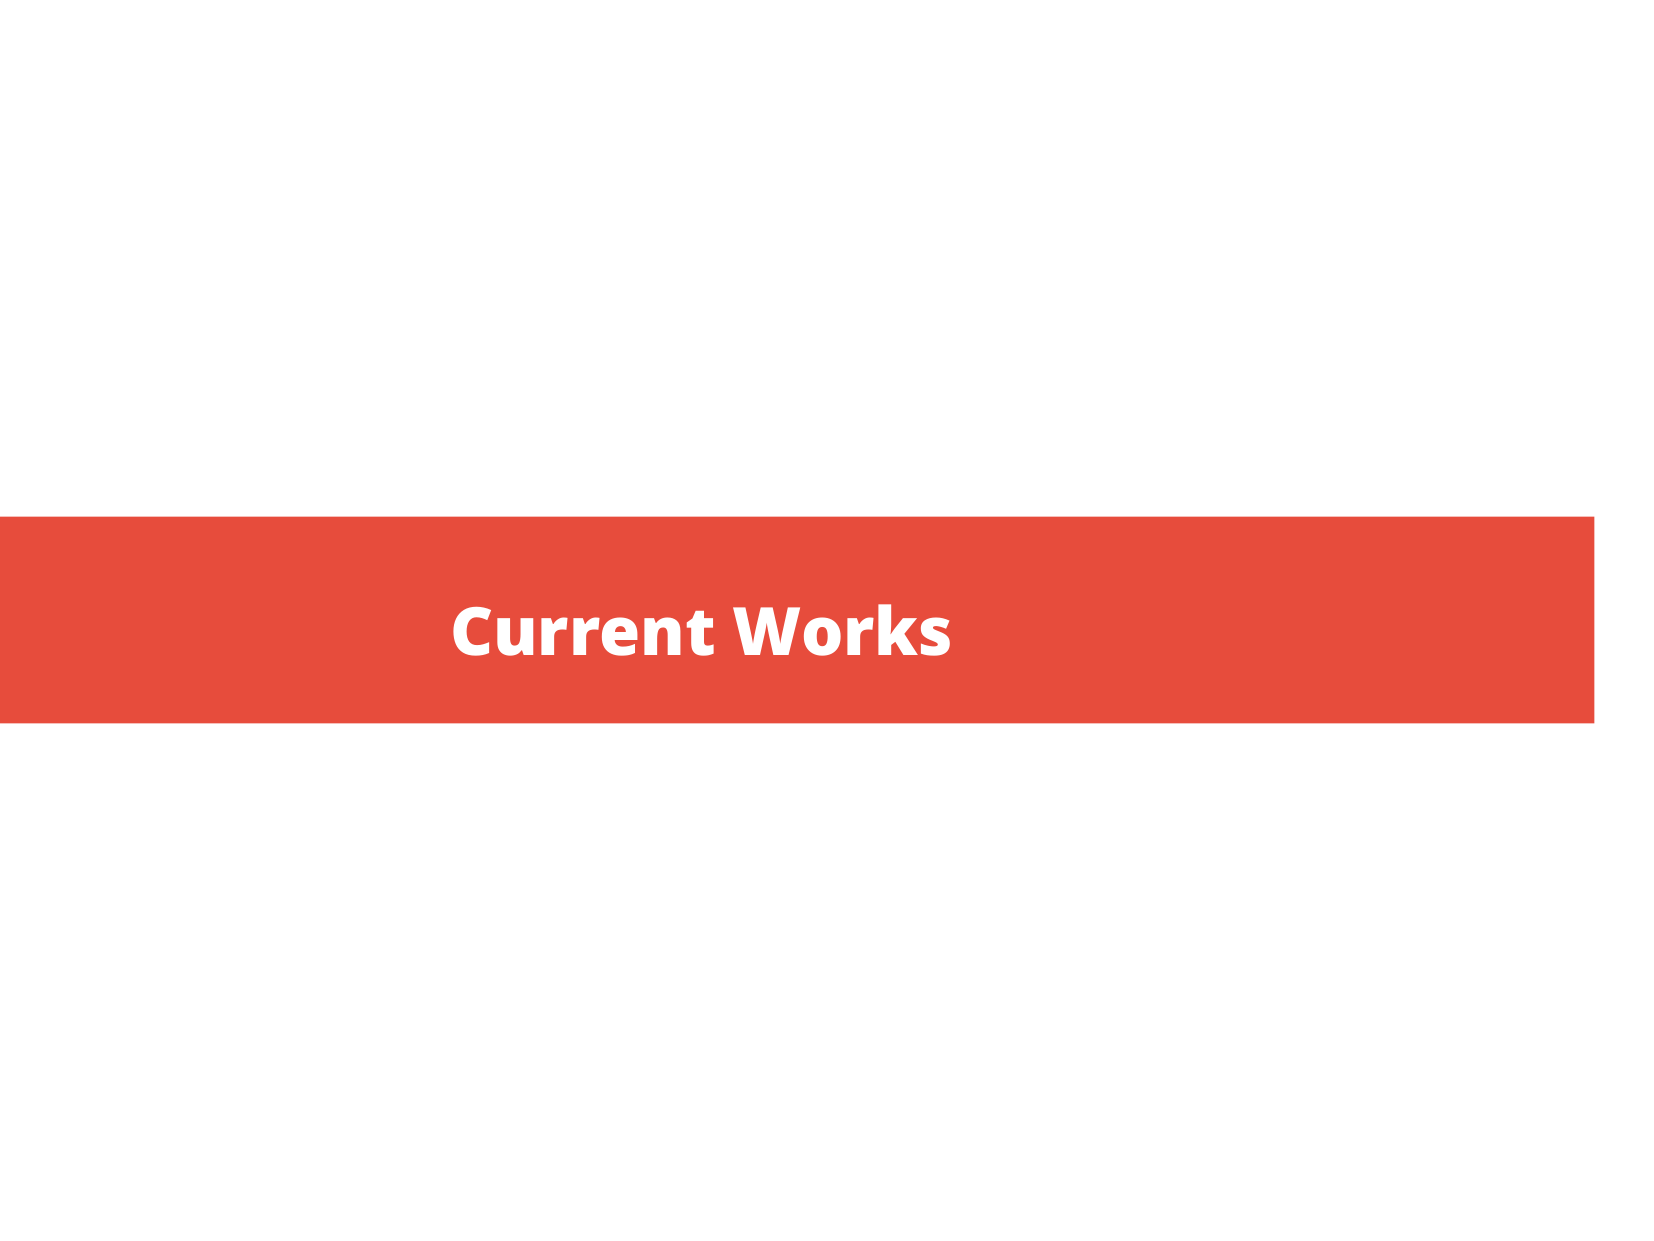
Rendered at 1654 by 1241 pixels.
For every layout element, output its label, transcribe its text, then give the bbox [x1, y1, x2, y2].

title Current Works [450, 572, 1336, 676]
